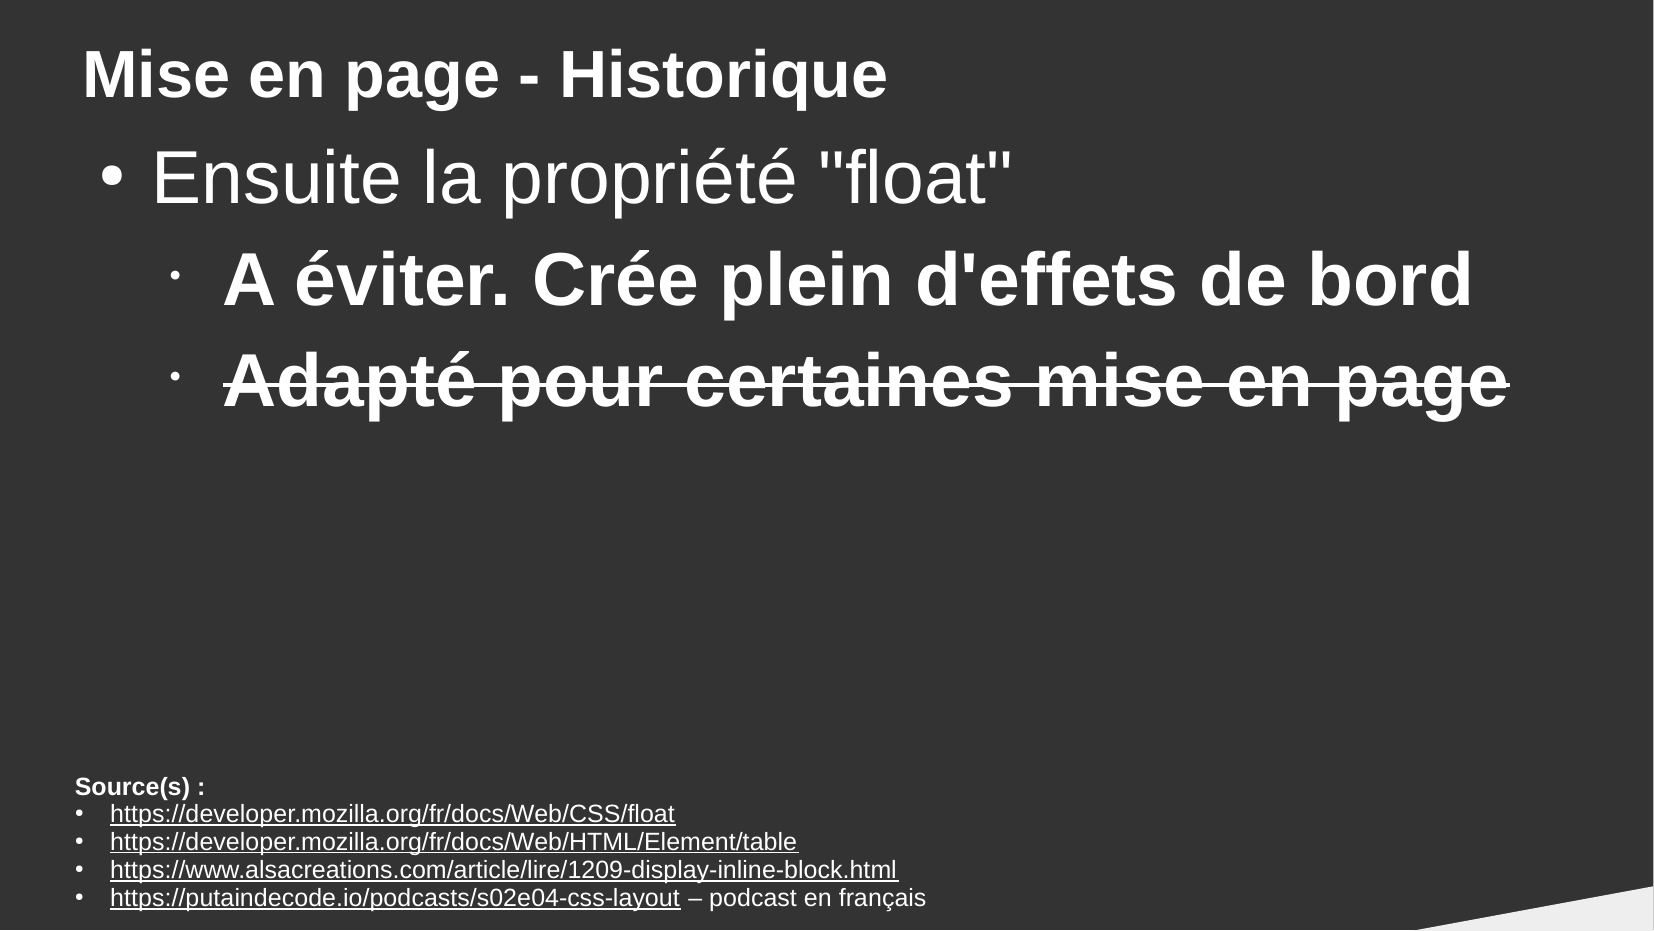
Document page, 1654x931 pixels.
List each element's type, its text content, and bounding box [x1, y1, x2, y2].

title Mise en page - Historique [82, 37, 1571, 114]
text_box Source(s) : https://developer.mozilla.org/fr/docs/Web/CSS/float https://developer.mozilla.org/fr/docs/Web/HTML/Element/table https://www.alsacreations.com/article/lire/1209-display-inline-block.html https://putaindecode.io/podcasts/s02e04-css-layout – podcast en français [60, 764, 1546, 920]
list Ensuite la propriété "float" A éviter. Crée plein d'effets de bord Adapté pour certaines mise en page [80, 135, 1605, 745]
text_box [1411, 886, 1654, 931]
